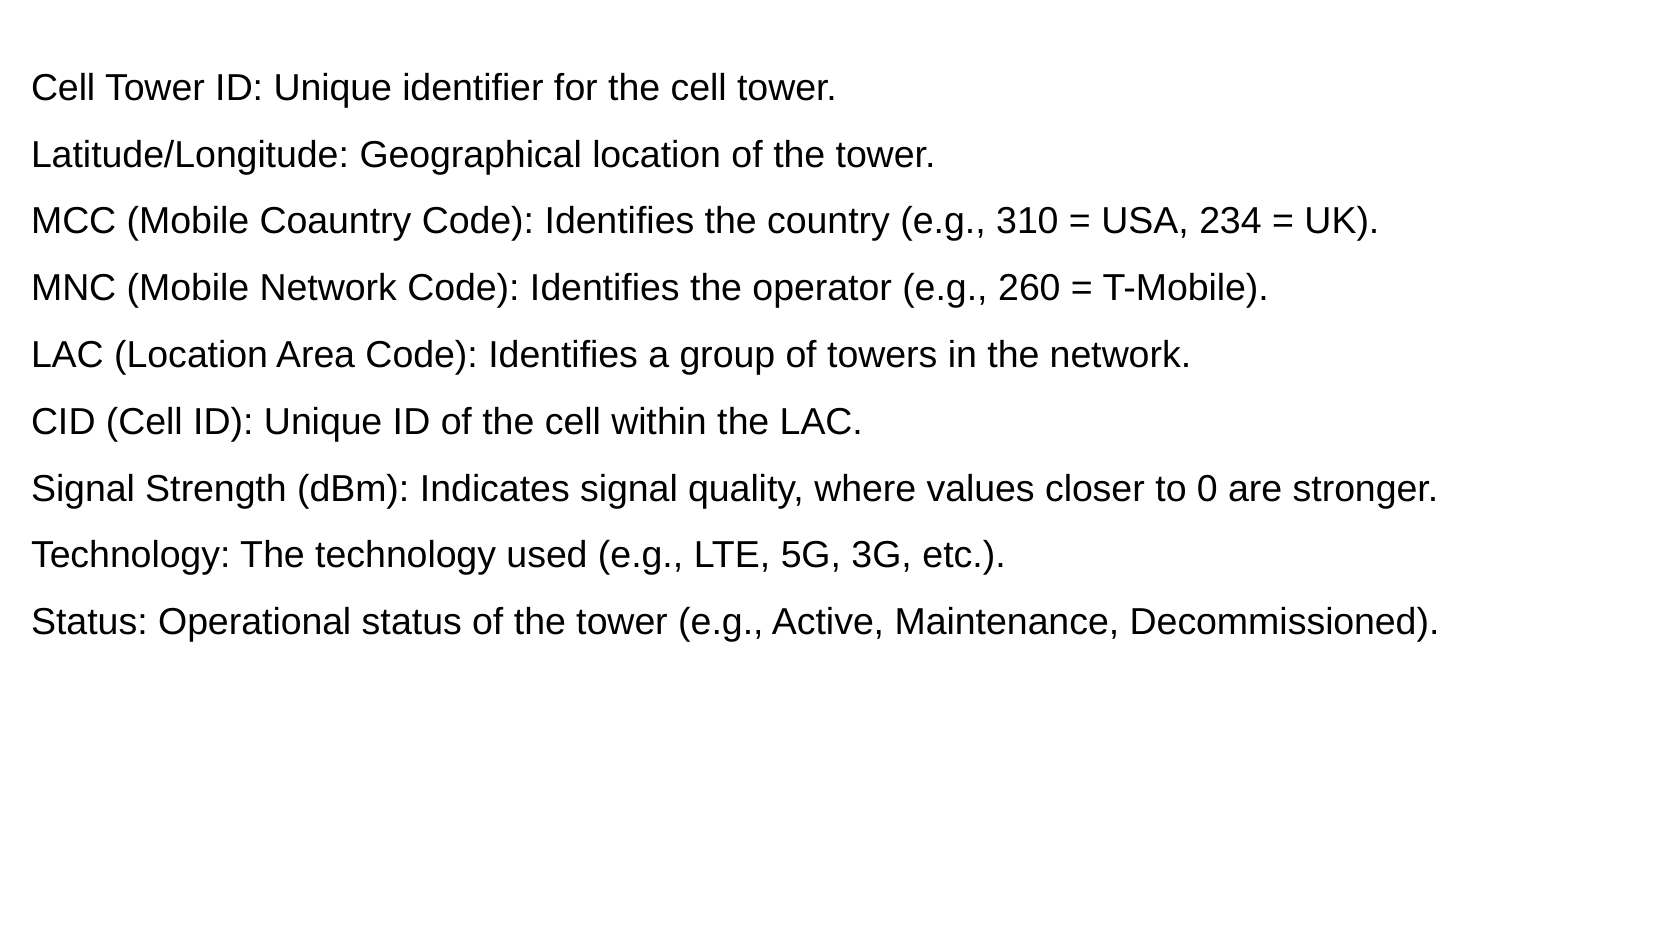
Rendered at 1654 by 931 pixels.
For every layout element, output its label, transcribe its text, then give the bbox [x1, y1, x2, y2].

text_box Cell Tower ID: Unique identifier for the cell tower. Latitude/Longitude: Geographical location of the tower. MCC (Mobile Coauntry Code): Identifies the country (e.g., 310 = USA, 234 = UK). MNC (Mobile Network Code): Identifies the operator (e.g., 260 = T-Mobile). LAC (Location Area Code): Identifies a group of towers in the network. CID (Cell ID): Unique ID of the cell within the LAC. Signal Strength (dBm): Indicates signal quality, where values closer to 0 are stronger. Technology: The technology used (e.g., LTE, 5G, 3G, etc.). Status: Operational status of the tower (e.g., Active, Maintenance, Decommissioned). [16, 59, 1565, 931]
